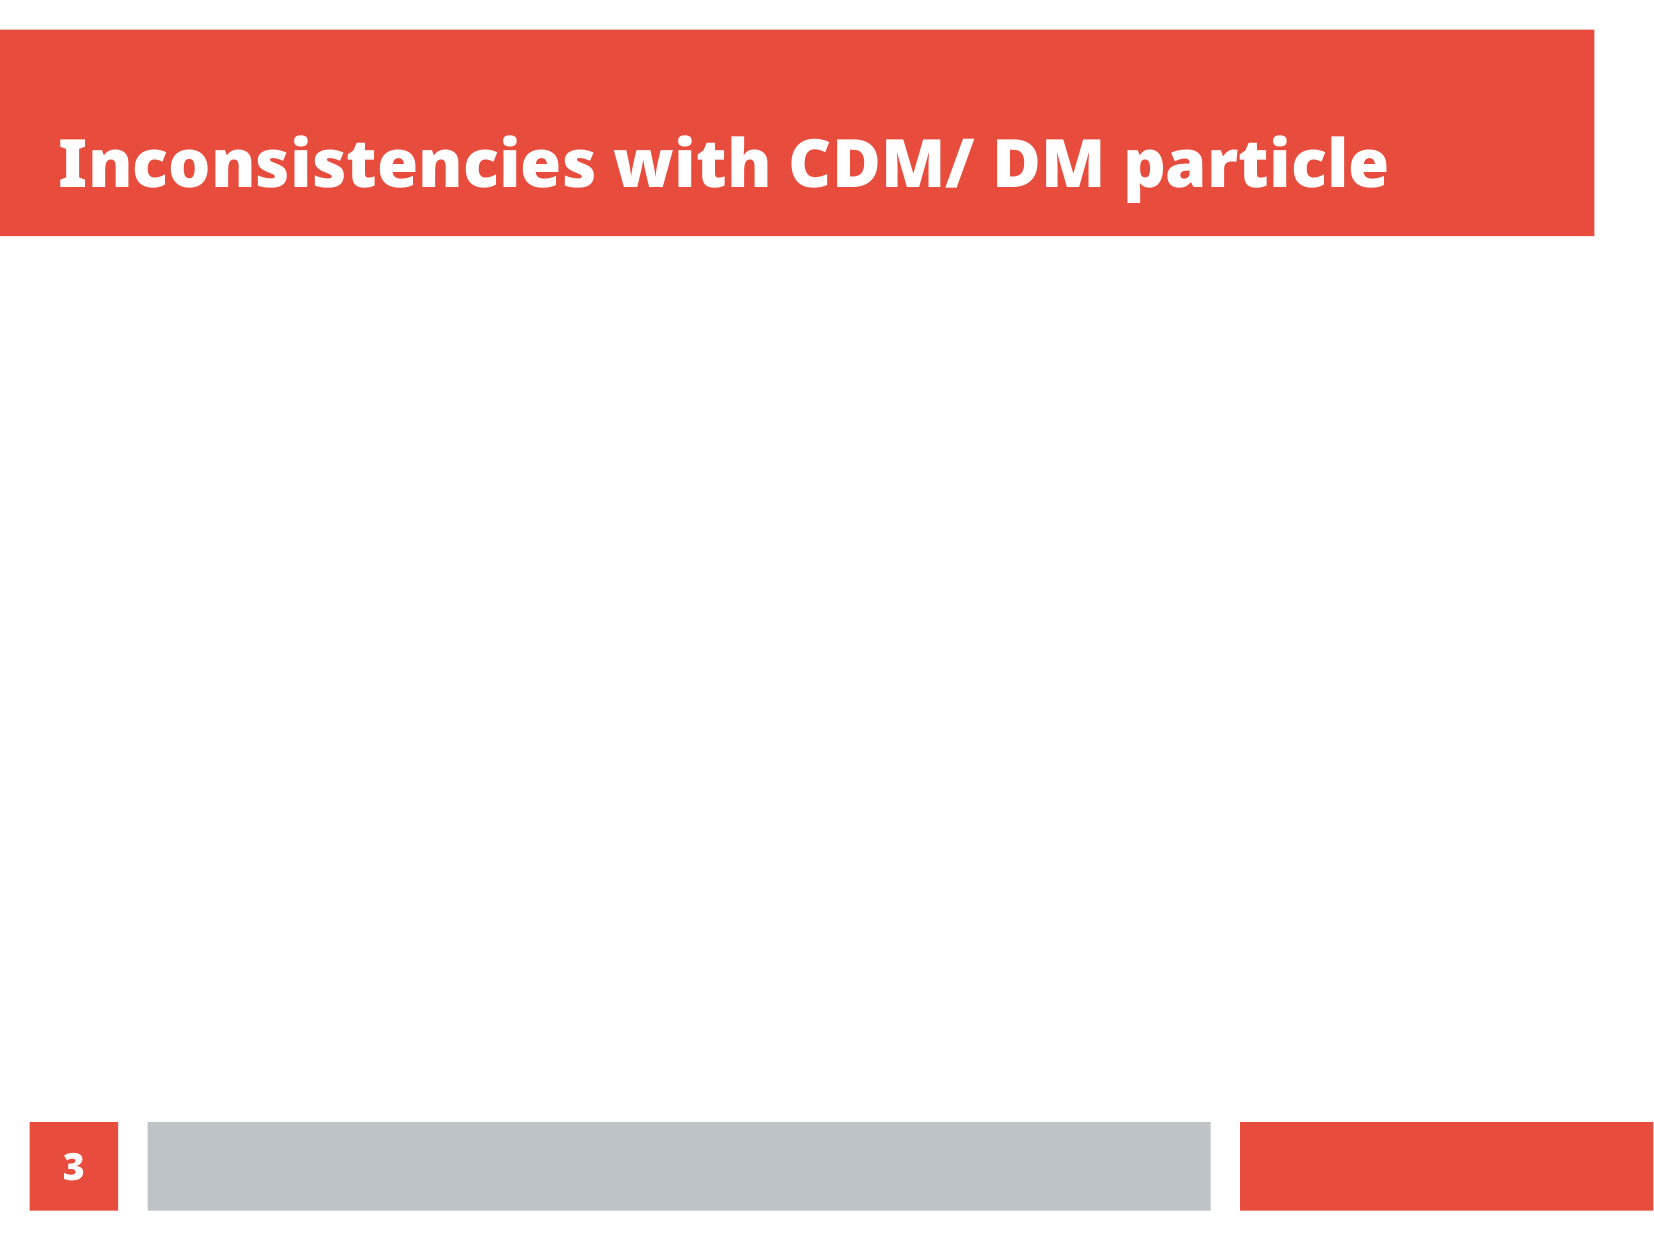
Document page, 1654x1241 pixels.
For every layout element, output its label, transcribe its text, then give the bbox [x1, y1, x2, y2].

title Inconsistencies with CDM/ DM particle [59, 59, 1595, 207]
